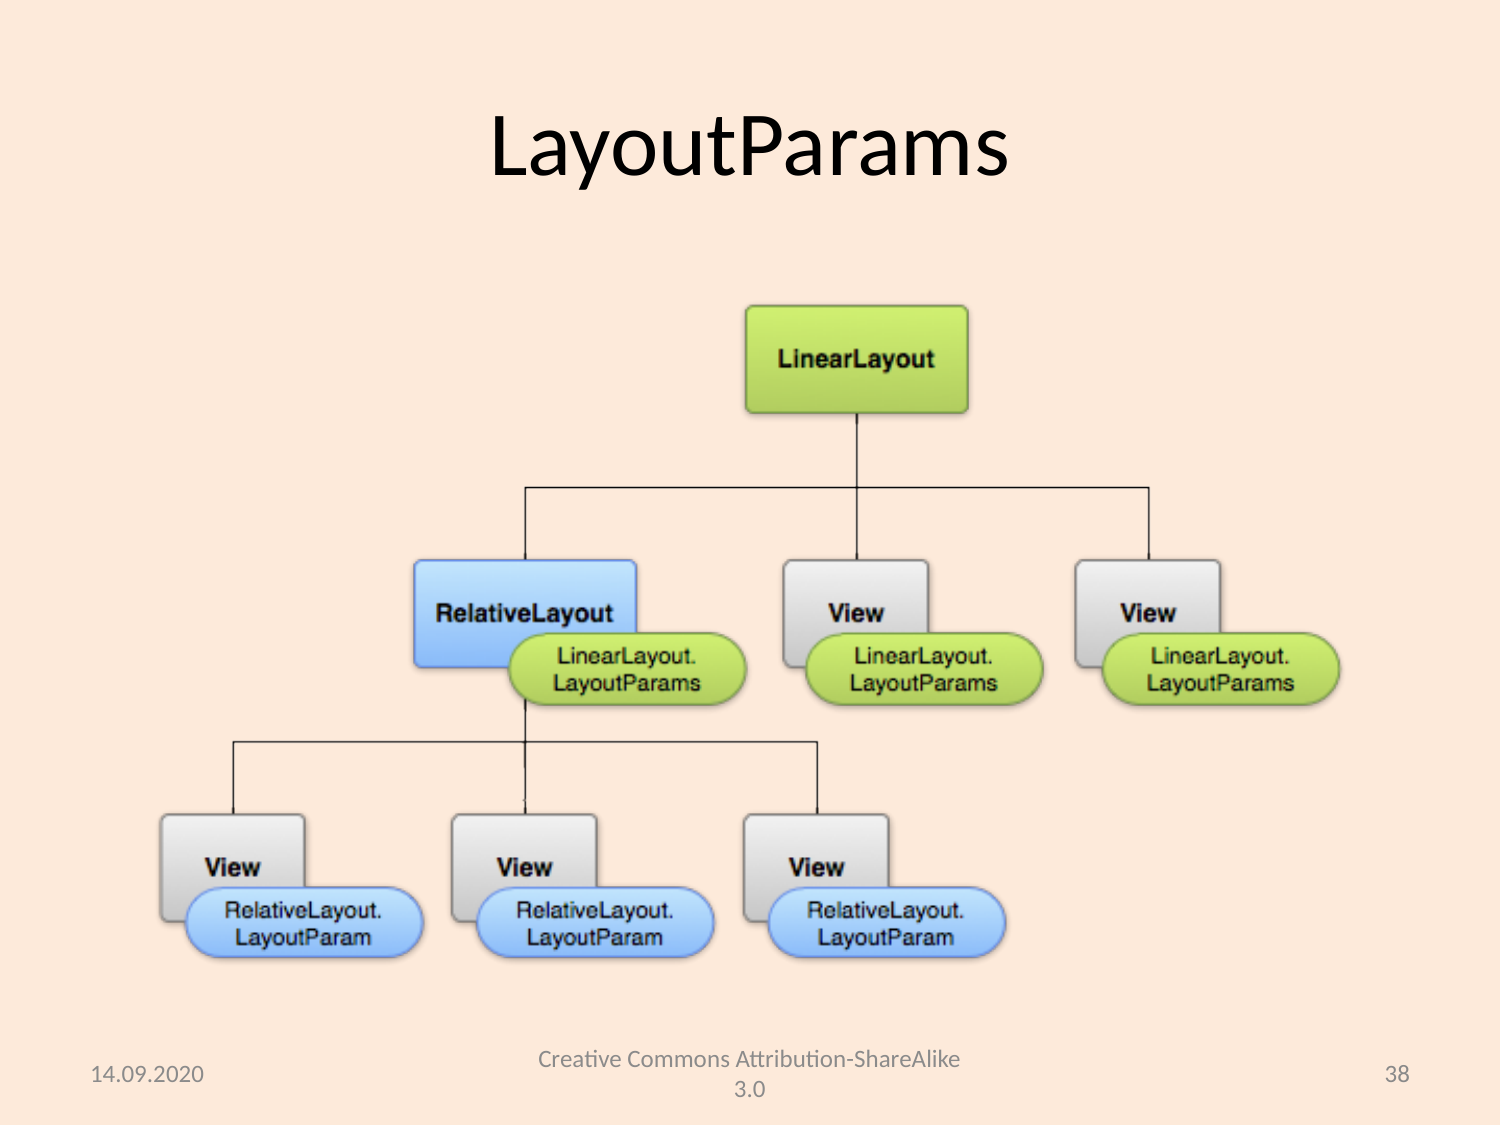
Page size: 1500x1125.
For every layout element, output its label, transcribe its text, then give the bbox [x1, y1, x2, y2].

picture [141, 289, 1359, 979]
title LayoutParams [75, 45, 1425, 233]
slide_number <number> [1074, 1042, 1425, 1103]
footer Creative Commons Attribution-ShareAlike 3.0 [512, 1042, 988, 1103]
